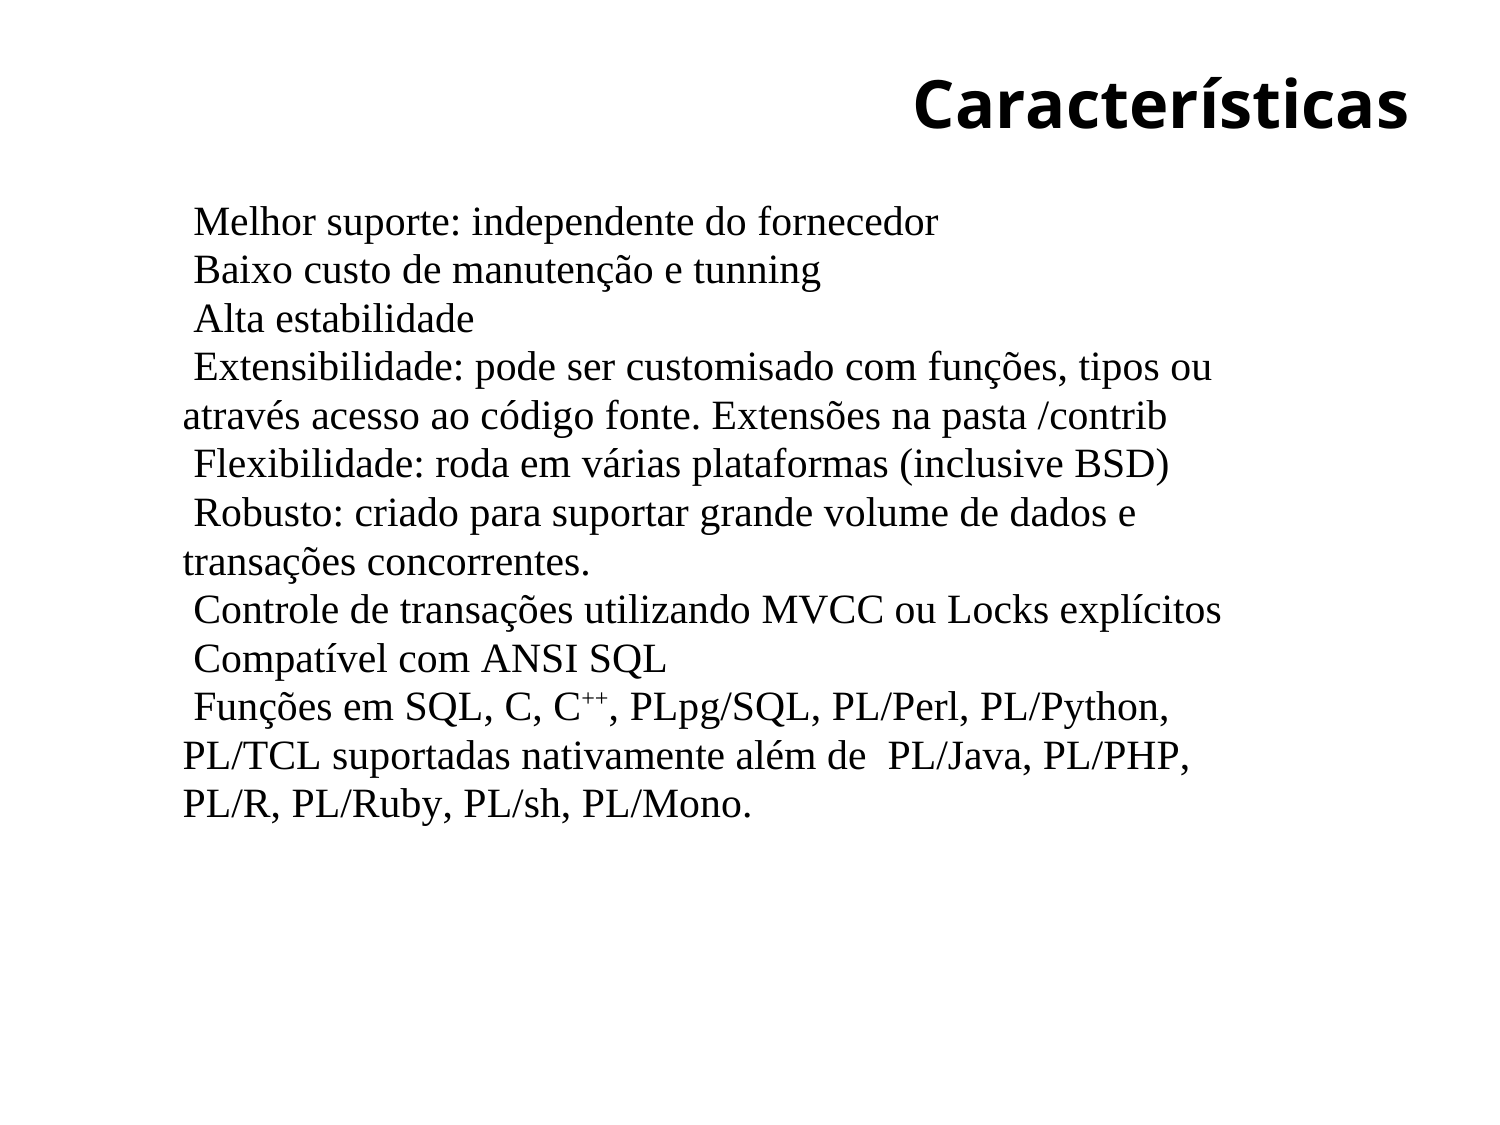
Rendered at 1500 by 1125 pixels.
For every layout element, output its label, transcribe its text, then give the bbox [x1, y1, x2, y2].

text_box Características [474, 50, 1438, 152]
text_box Melhor suporte: independente do fornecedor Baixo custo de manutenção e tunning Alta estabilidade Extensibilidade: pode ser customisado com funções, tipos ou através acesso ao código fonte. Extensões na pasta /contrib Flexibilidade: roda em várias plataformas (inclusive BSD) Robusto: criado para suportar grande volume de dados e transações concorrentes. Controle de transações utilizando MVCC ou Locks explícitos Compatível com ANSI SQL Funções em SQL, C, C++, PLpg/SQL, PL/Perl, PL/Python, PL/TCL suportadas nativamente além de PL/Java, PL/PHP, PL/R, PL/Ruby, PL/sh, PL/Mono. [168, 187, 1294, 996]
